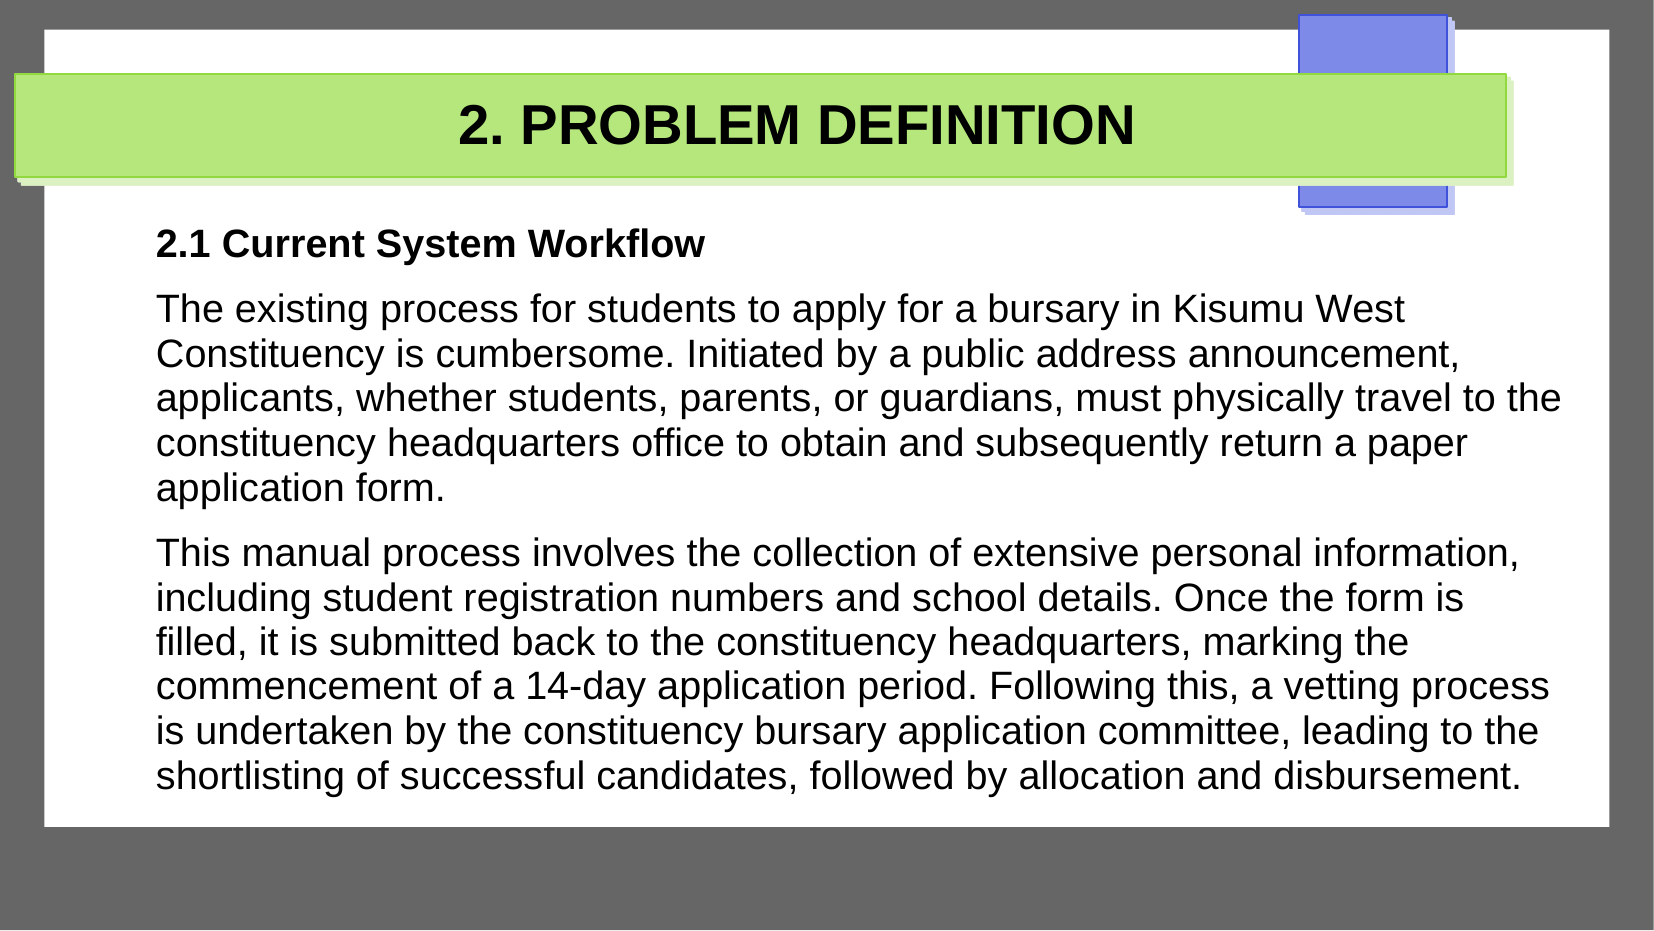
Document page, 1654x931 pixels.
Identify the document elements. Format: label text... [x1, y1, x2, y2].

title 2. PROBLEM DEFINITION [88, 73, 1506, 178]
list 2.1 Current System Workflow The existing process for students to apply for a bursary in Kisumu West Constituency is cumbersome. Initiated by a public address announcement, applicants, whether students, parents, or guardians, must physically travel to the constituency headquarters office to obtain and subsequently return a paper application form. This manual process involves the collection of extensive personal information, including student registration numbers and school details. Once the form is filled, it is submitted back to the constituency headquarters, marking the commencement of a 14-day application period. Following this, a vetting process is undertaken by the constituency bursary application committee, leading to the shortlisting of successful candidates, followed by allocation and disbursement. [88, 221, 1565, 813]
